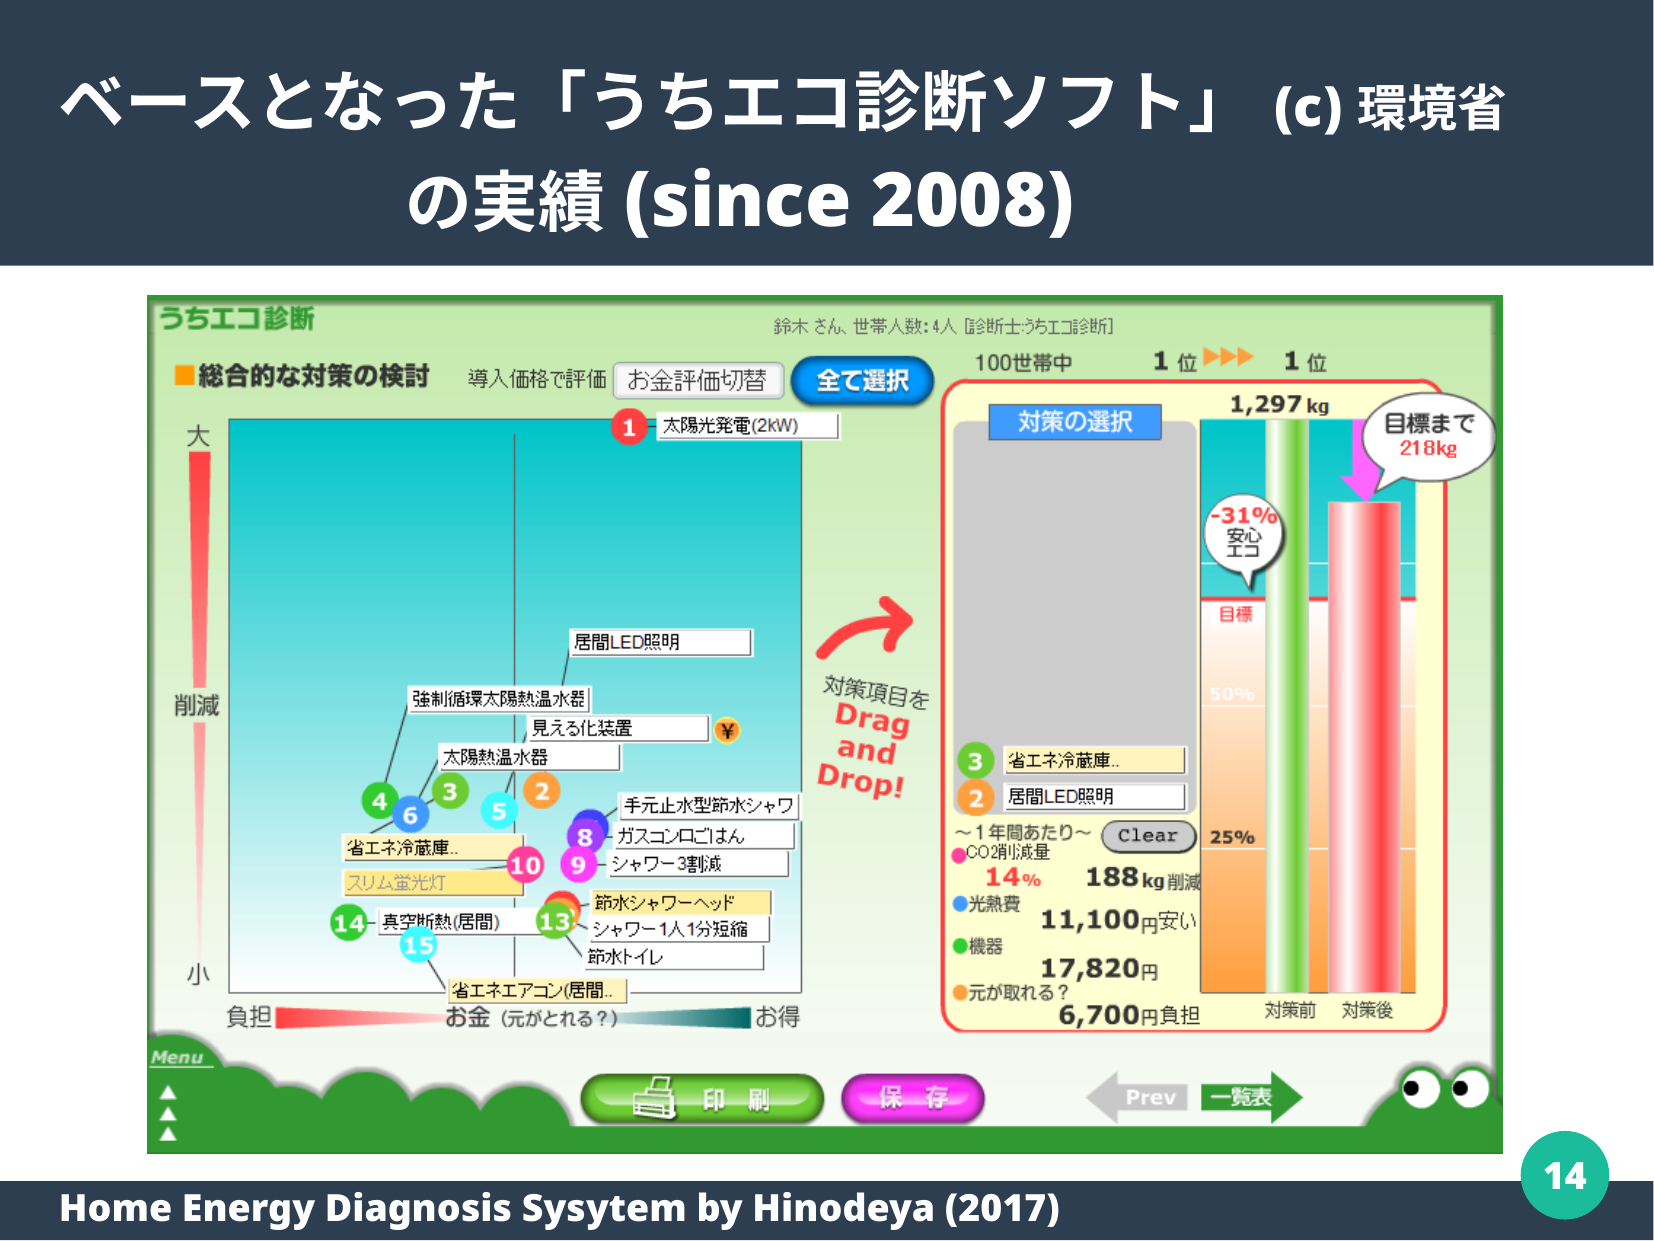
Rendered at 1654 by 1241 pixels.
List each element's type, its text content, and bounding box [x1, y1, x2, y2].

title ベースとなった「うちエコ診断ソフト」(c)環境省 の実績(since 2008) [59, 49, 1595, 207]
picture [147, 295, 1503, 1154]
